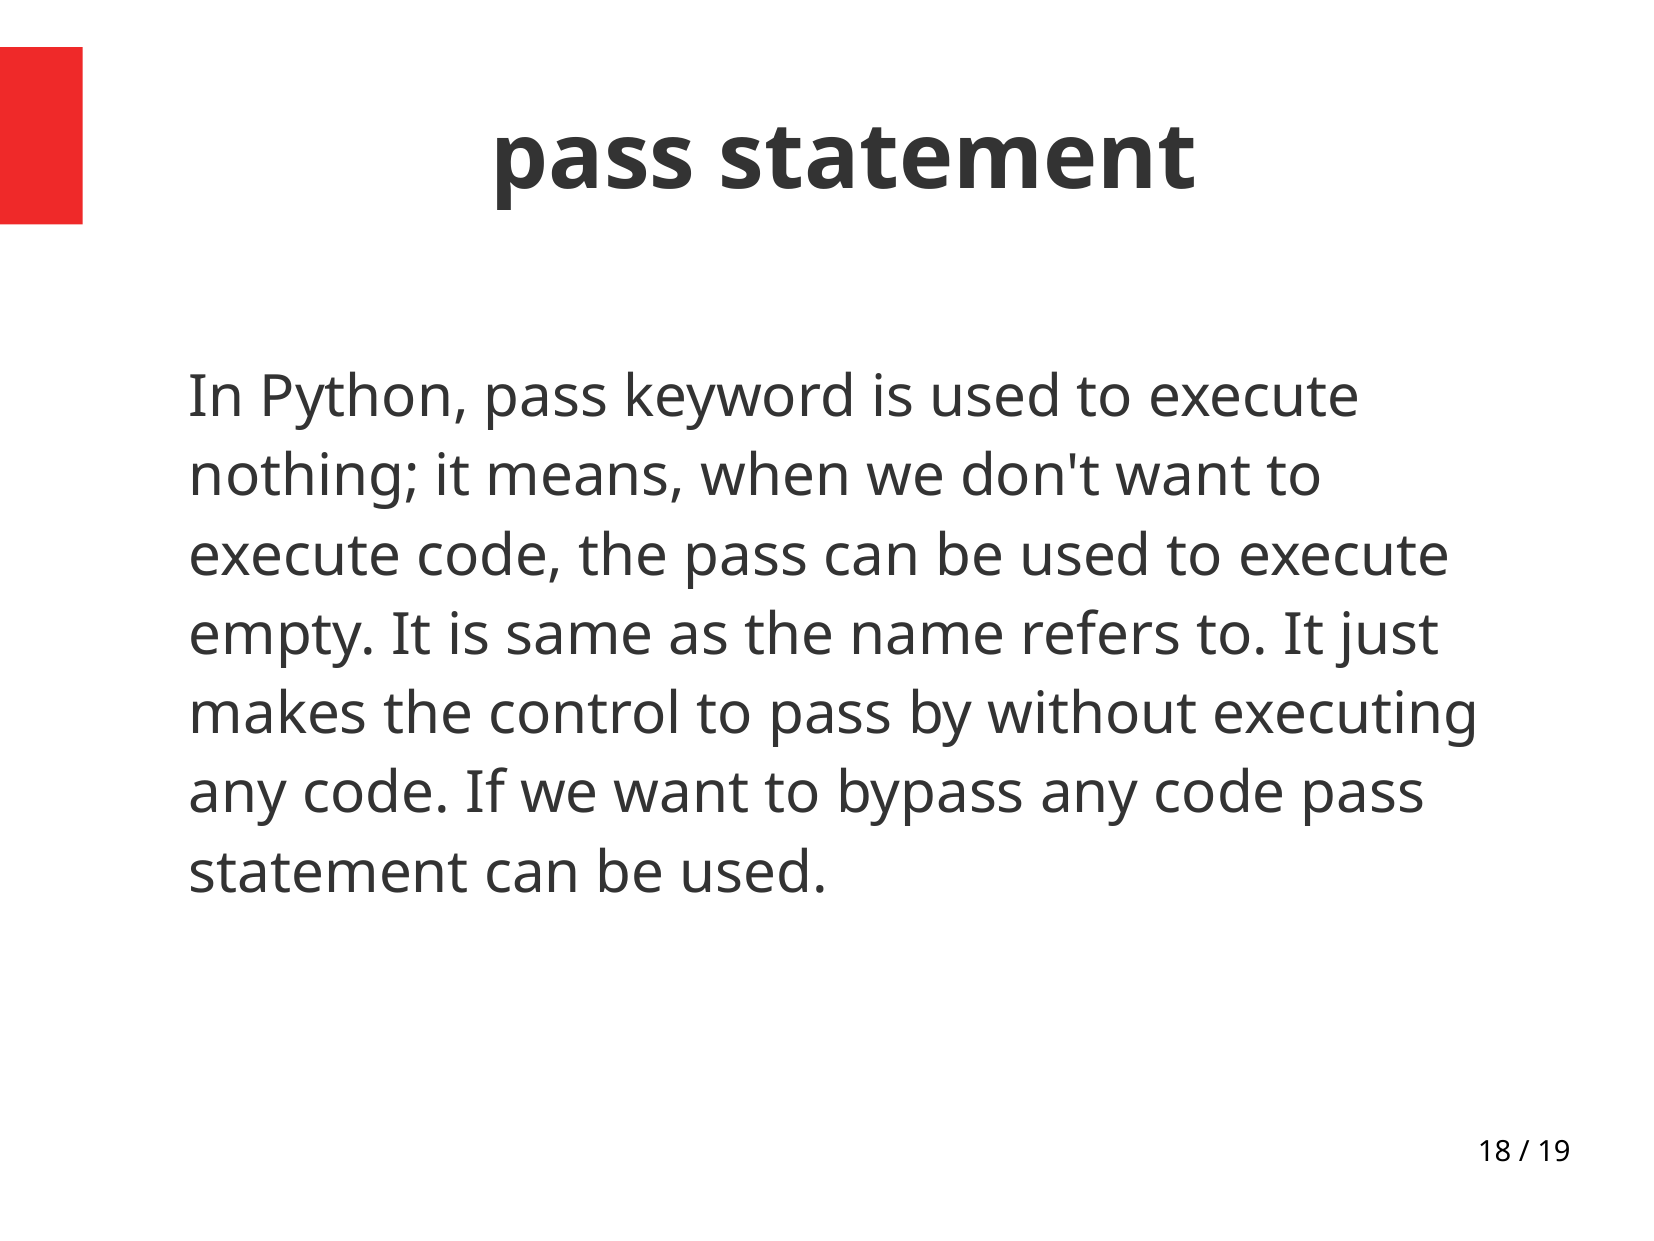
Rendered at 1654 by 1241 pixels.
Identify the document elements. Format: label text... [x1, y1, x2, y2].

list In Python, pass keyword is used to execute nothing; it means, when we don't want to execute code, the pass can be used to execute empty. It is same as the name refers to. It just makes the control to pass by without executing any code. If we want to bypass any code pass statement can be used. [118, 354, 1536, 1074]
title pass statement [118, 49, 1571, 257]
